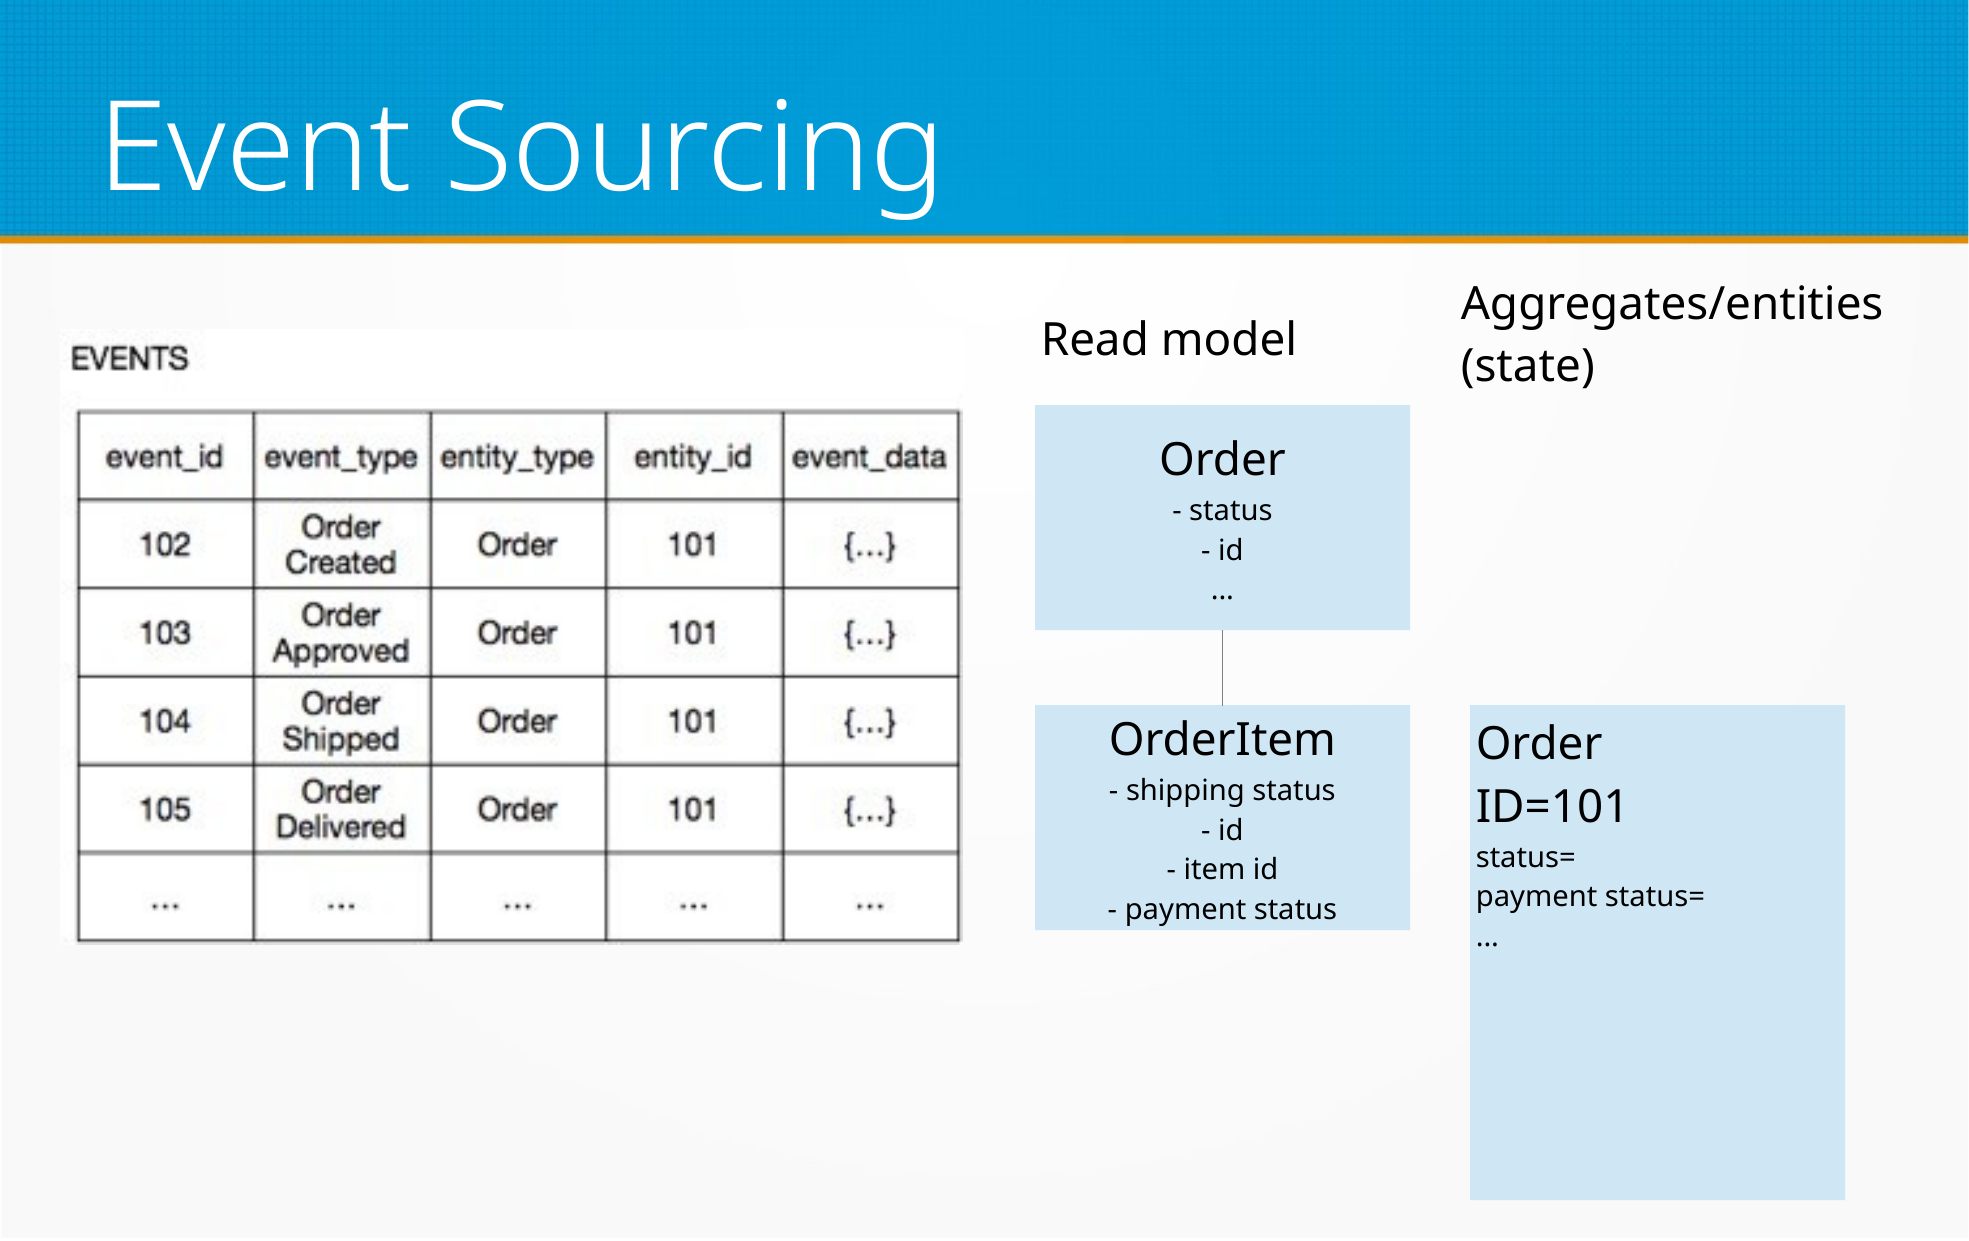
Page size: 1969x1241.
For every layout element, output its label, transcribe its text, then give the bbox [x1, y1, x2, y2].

text_box OrderItem - shipping status - id - item id - payment status [1035, 705, 1411, 931]
text_box Aggregates/entities (state) [1455, 246, 1951, 419]
text_box Read model [1035, 304, 1321, 371]
text_box Order - status - id ... [1035, 405, 1411, 631]
text_box Order ID=101 status= payment status= ... [1470, 705, 1846, 1201]
title Event Sourcing [98, 19, 1870, 227]
picture [0, 233, 1969, 1241]
